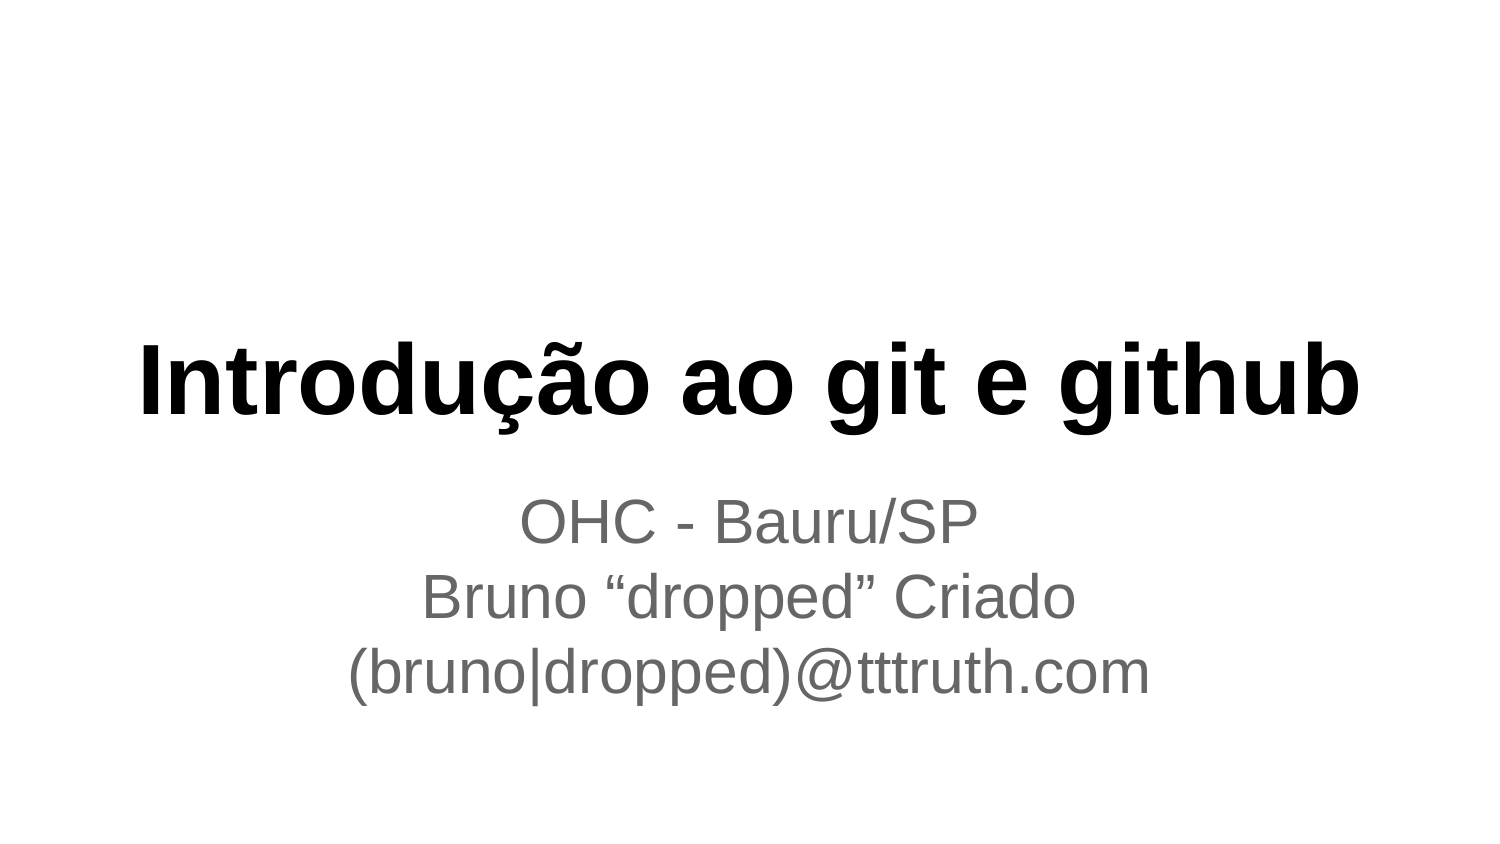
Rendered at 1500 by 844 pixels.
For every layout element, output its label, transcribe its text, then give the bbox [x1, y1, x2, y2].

text_box OHC - Bauru/SP Bruno “dropped” Criado (bruno|dropped)@tttruth.com [112, 465, 1388, 664]
text_box Introdução ao git e github [112, 259, 1388, 450]
